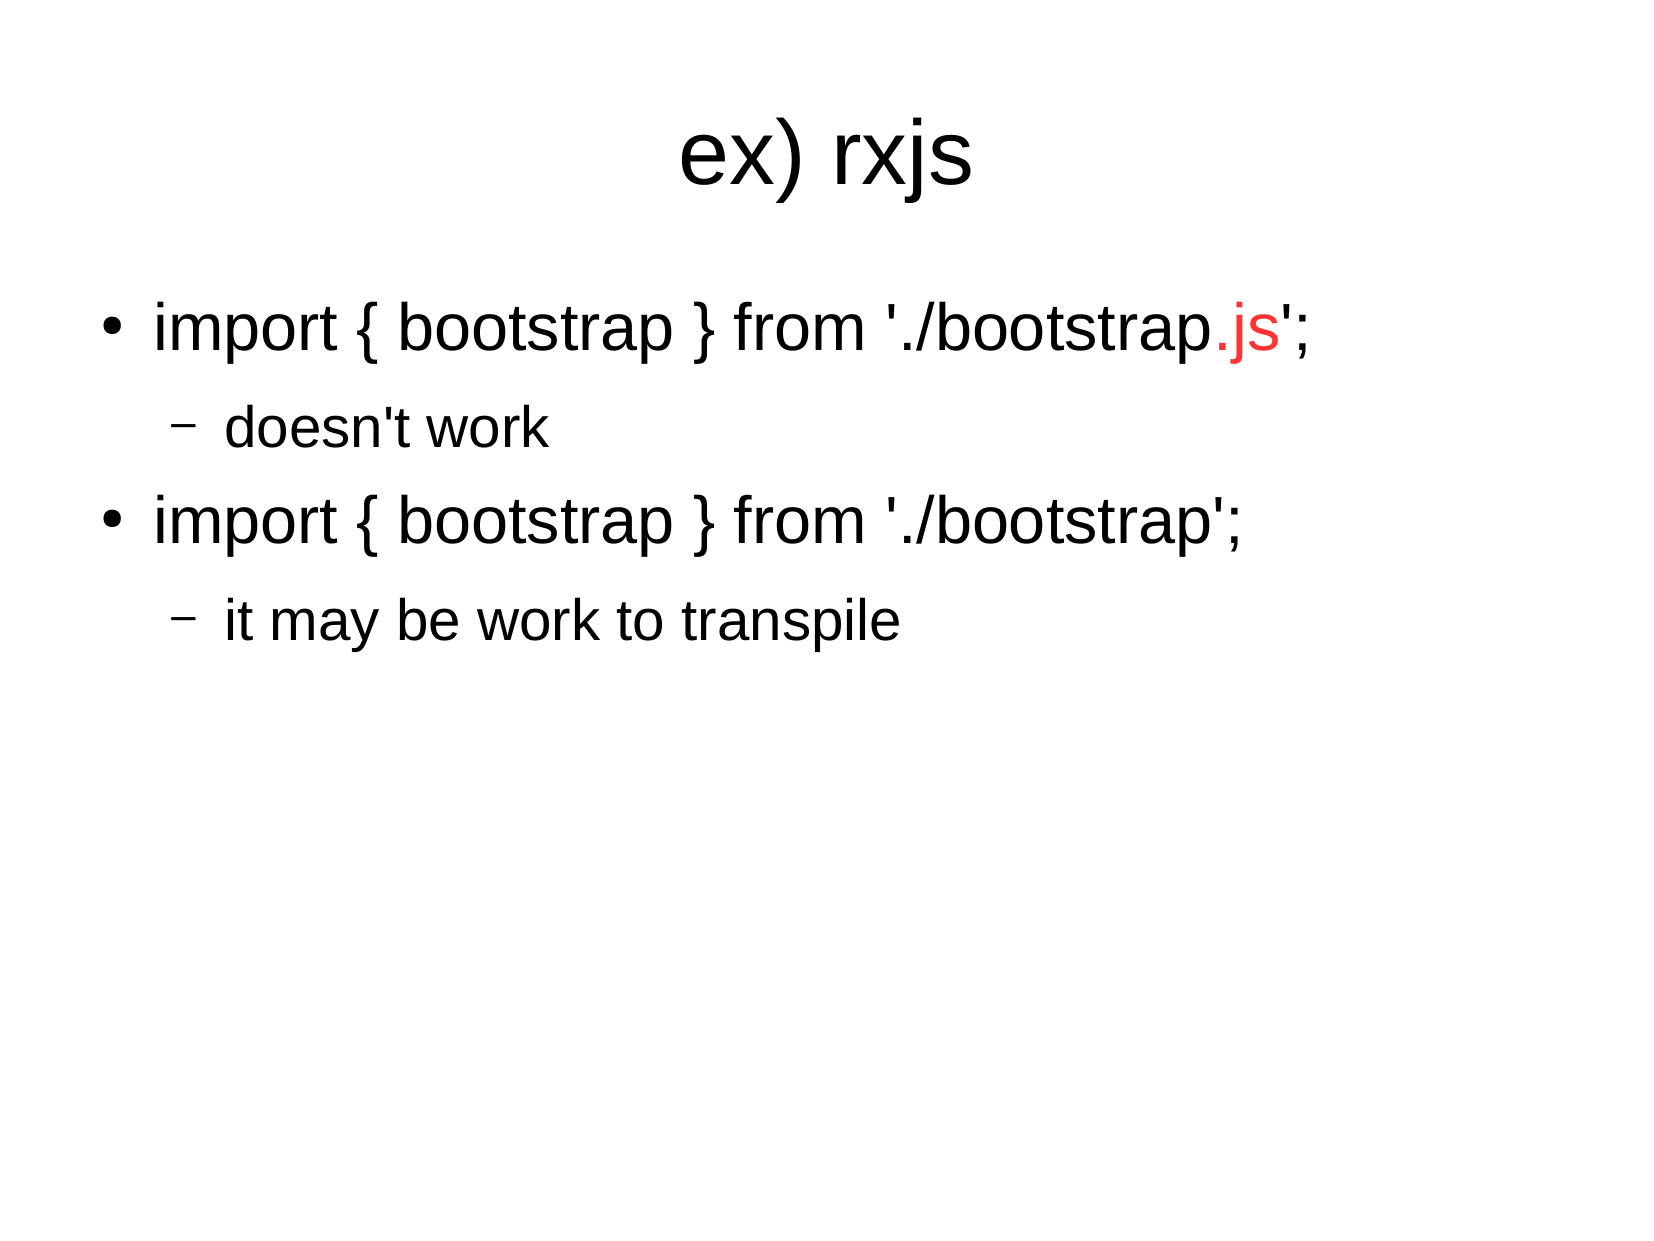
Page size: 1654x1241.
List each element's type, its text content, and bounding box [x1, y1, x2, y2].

title ex) rxjs [82, 49, 1571, 257]
list import { bootstrap } from './bootstrap.js'; doesn't work import { bootstrap } from './bootstrap'; it may be work to transpile [82, 290, 1571, 1010]
